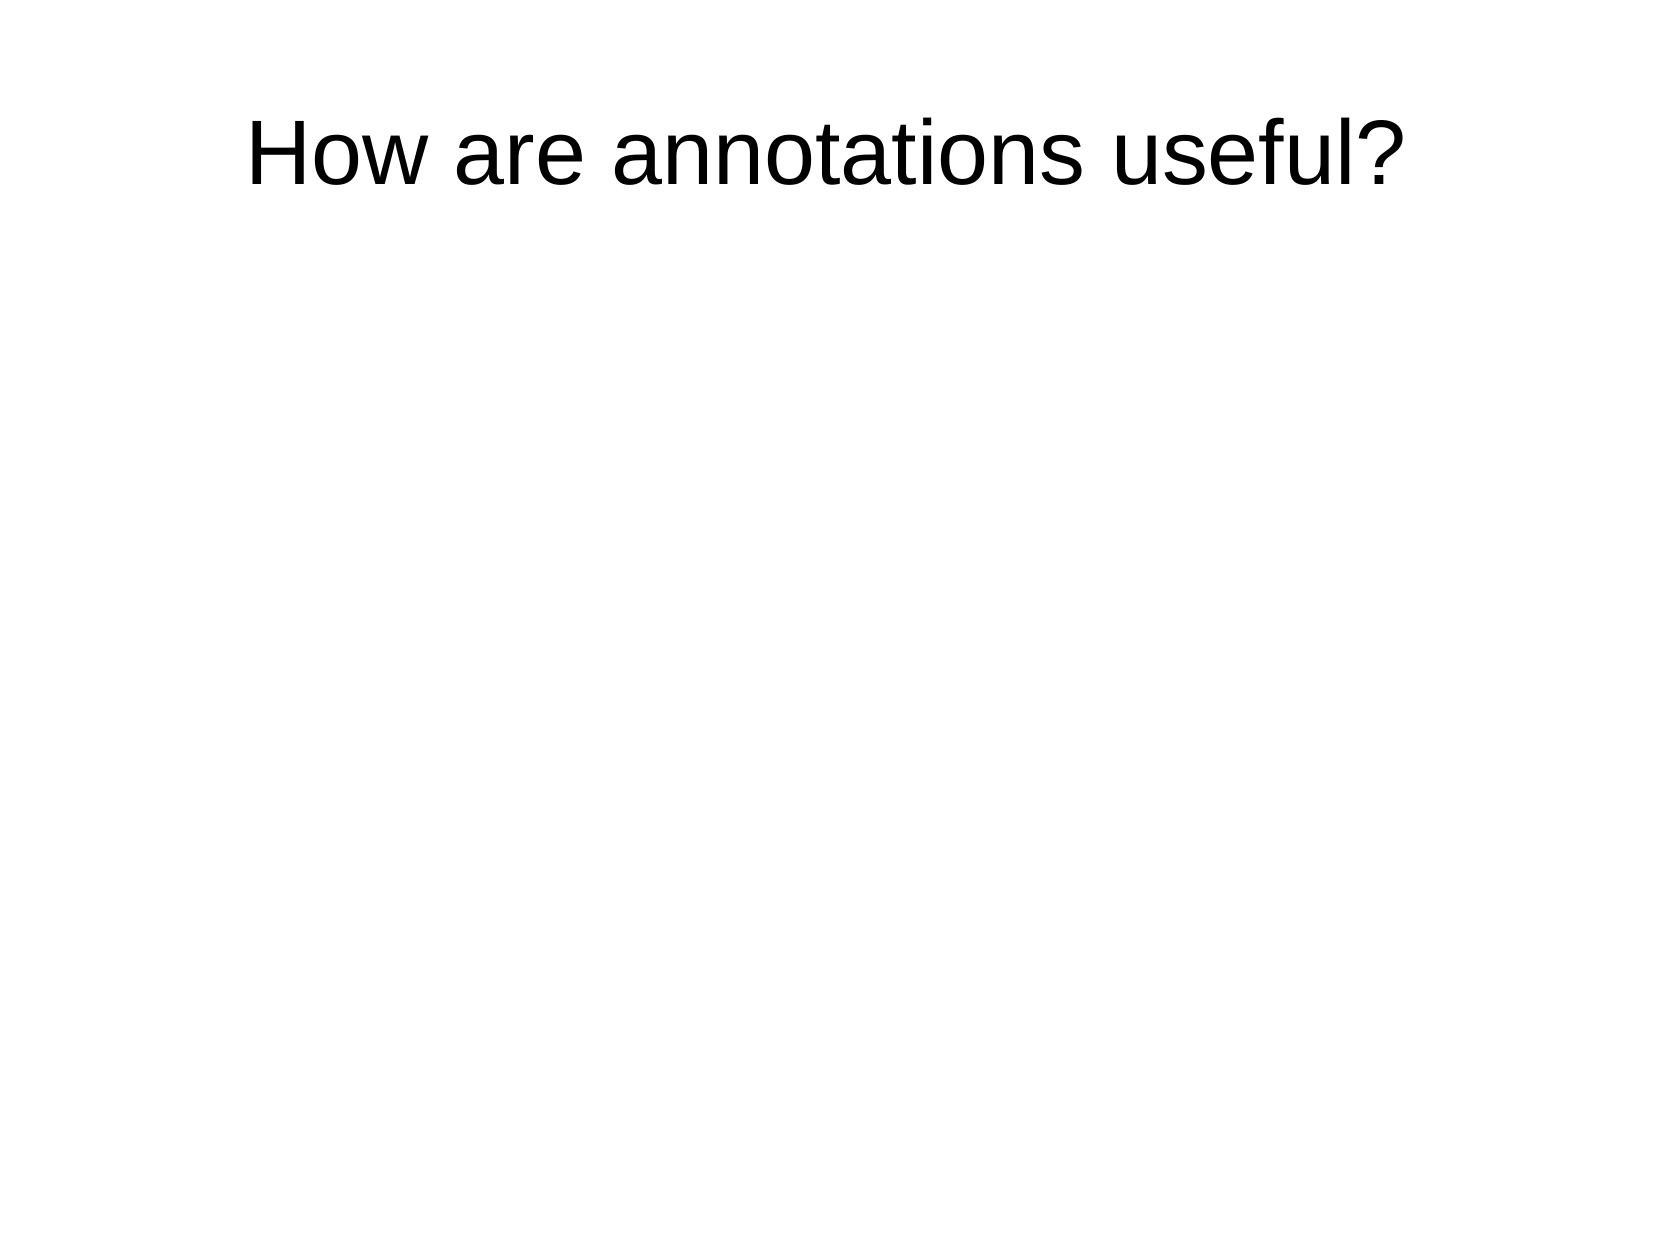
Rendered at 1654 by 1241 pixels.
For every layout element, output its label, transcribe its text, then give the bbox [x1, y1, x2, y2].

title How are annotations useful? [82, 49, 1571, 257]
